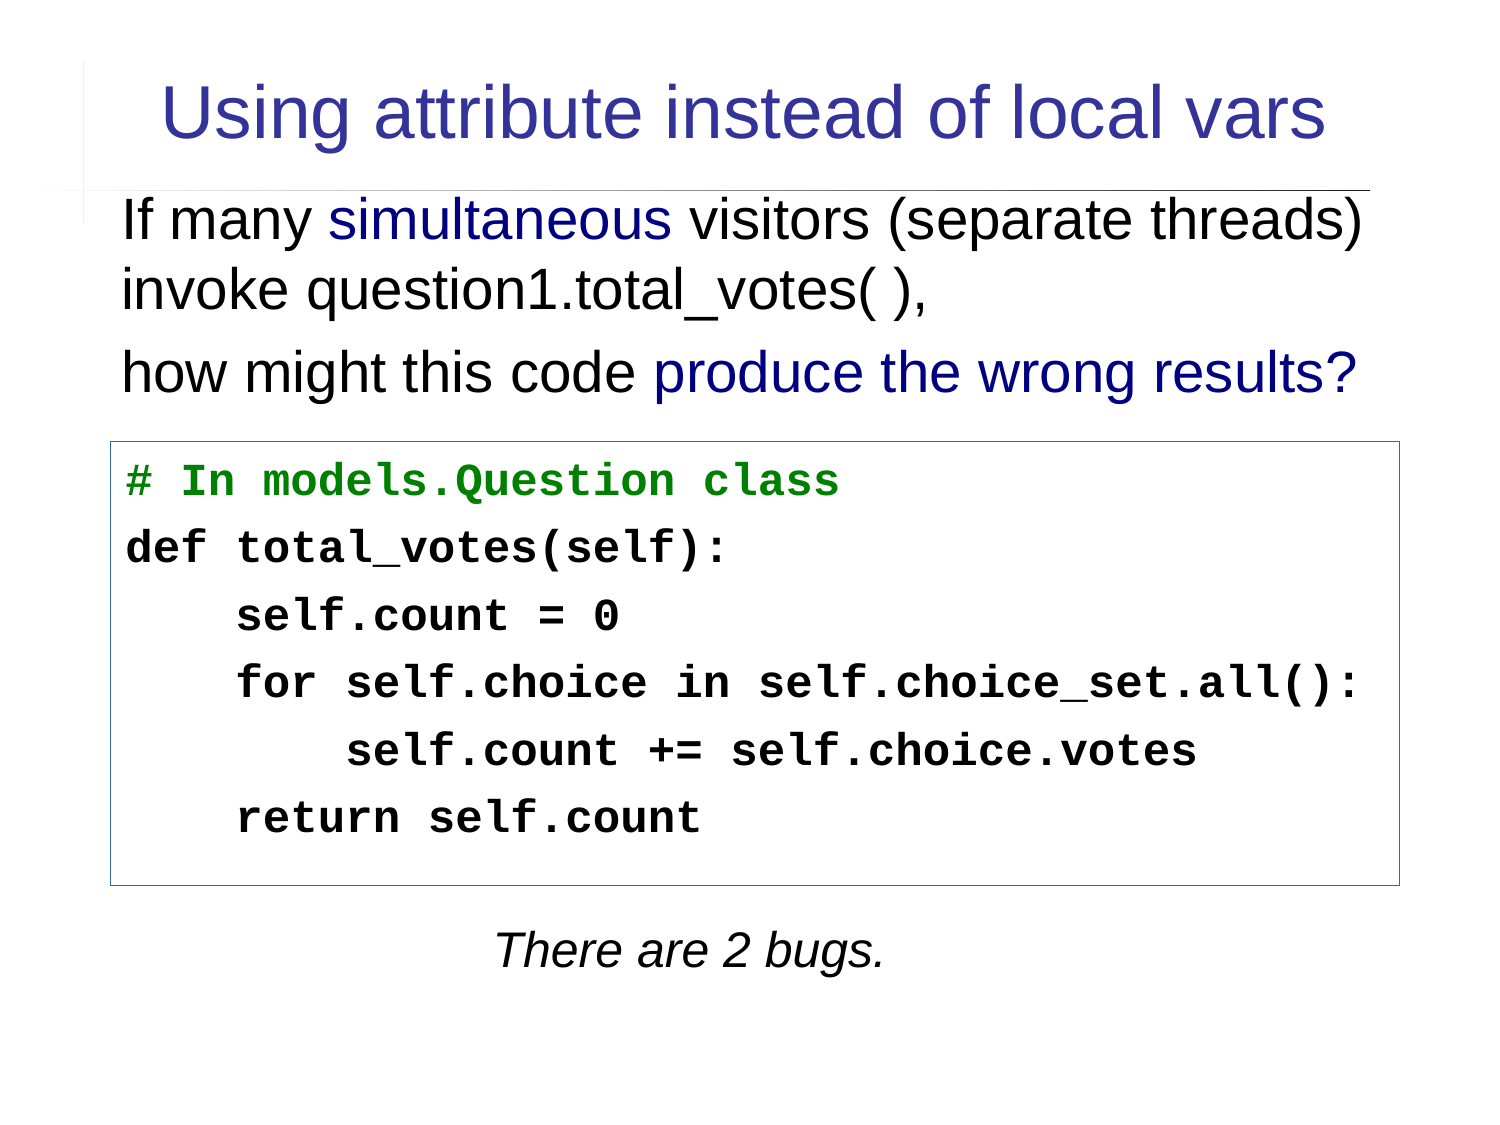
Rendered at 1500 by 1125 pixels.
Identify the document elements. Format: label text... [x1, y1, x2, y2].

list # In models.Question class def total_votes(self): self.count = 0 for self.choice in self.choice_set.all(): self.count += self.choice.votes return self.count [110, 441, 1400, 886]
list If many simultaneous visitors (separate threads) invoke question1.total_votes( ), how might this code produce the wrong results? [106, 173, 1396, 421]
title Using attribute instead of local vars [100, 42, 1389, 174]
text_box There are 2 bugs. [315, 910, 1066, 985]
